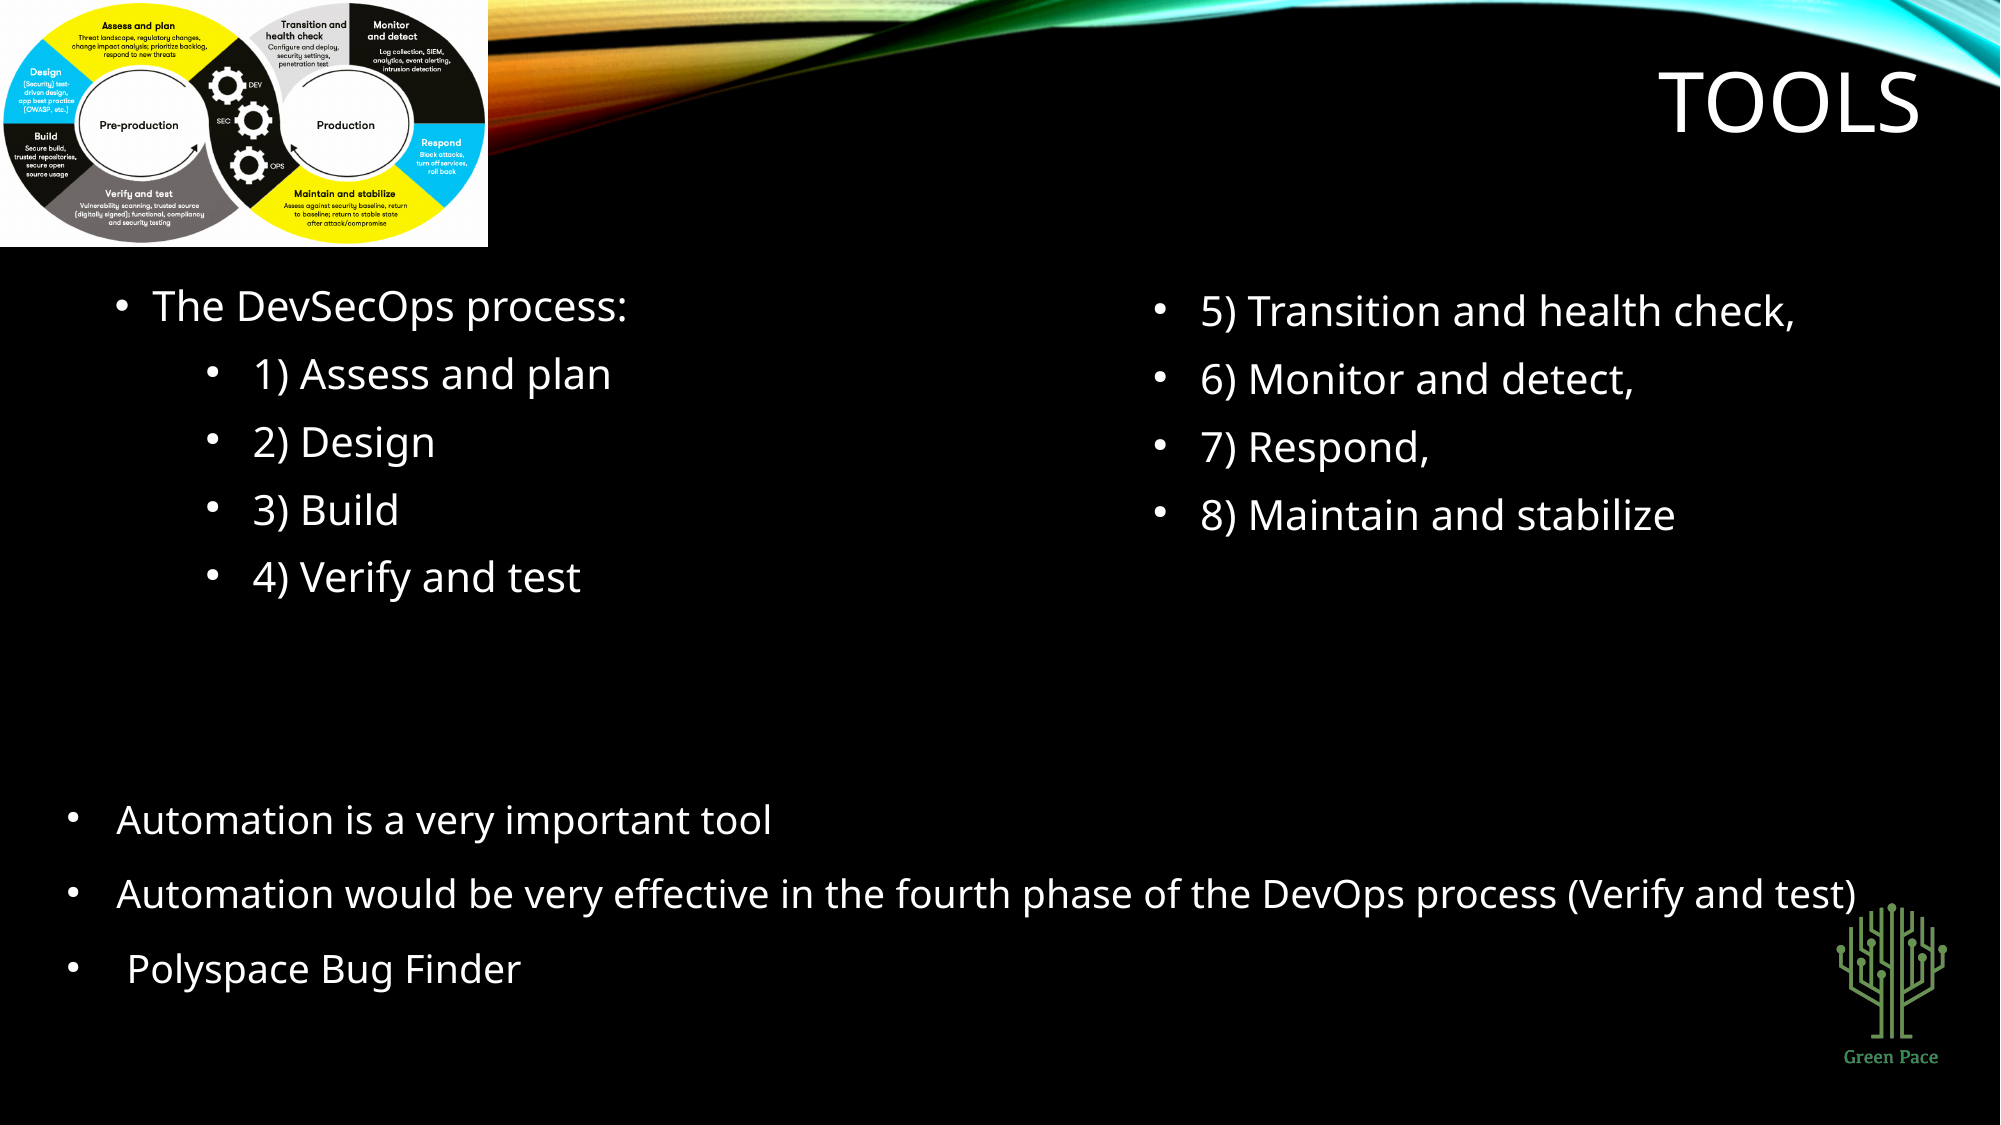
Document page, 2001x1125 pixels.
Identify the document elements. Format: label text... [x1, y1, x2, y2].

list Automation is a very important tool Automation would be very effective in the fourth phase of the DevOps process (Verify and test) Polyspace Bug Finder [34, 787, 1960, 1036]
title TOOLS [525, 0, 1938, 213]
list The DevSecOps process: 1) Assess and plan 2) Design 3) Build 4) Verify and test 5) Transition and health check, 6) Monitor and detect, 7) Respond, 8) Maintain and stabilize [25, 277, 1951, 676]
picture [0, 0, 2000, 247]
picture [1818, 892, 1964, 1081]
